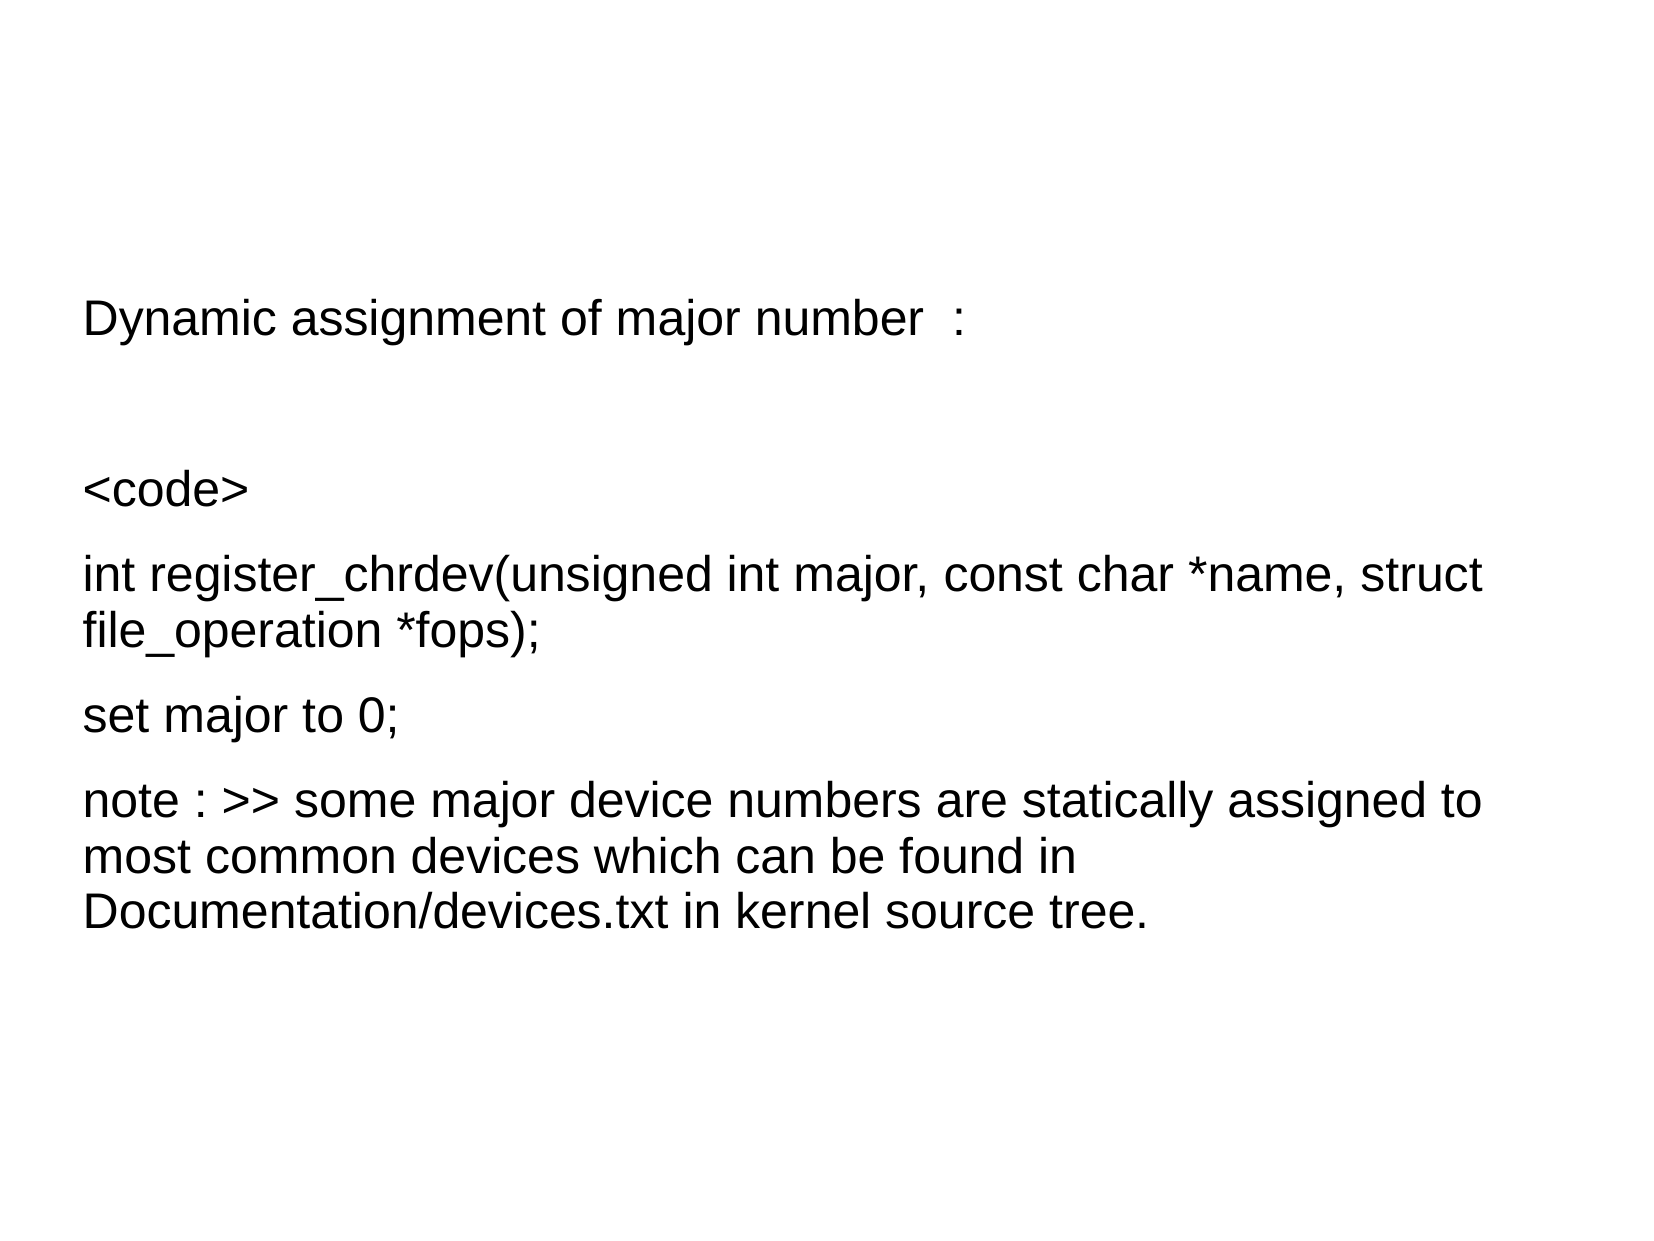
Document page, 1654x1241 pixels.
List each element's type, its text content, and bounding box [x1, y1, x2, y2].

list Dynamic assignment of major number : <code> int register_chrdev(unsigned int major, const char *name, struct file_operation *fops); set major to 0; note : >> some major device numbers are statically assigned to most common devices which can be found in Documentation/devices.txt in kernel source tree. [82, 290, 1571, 1010]
